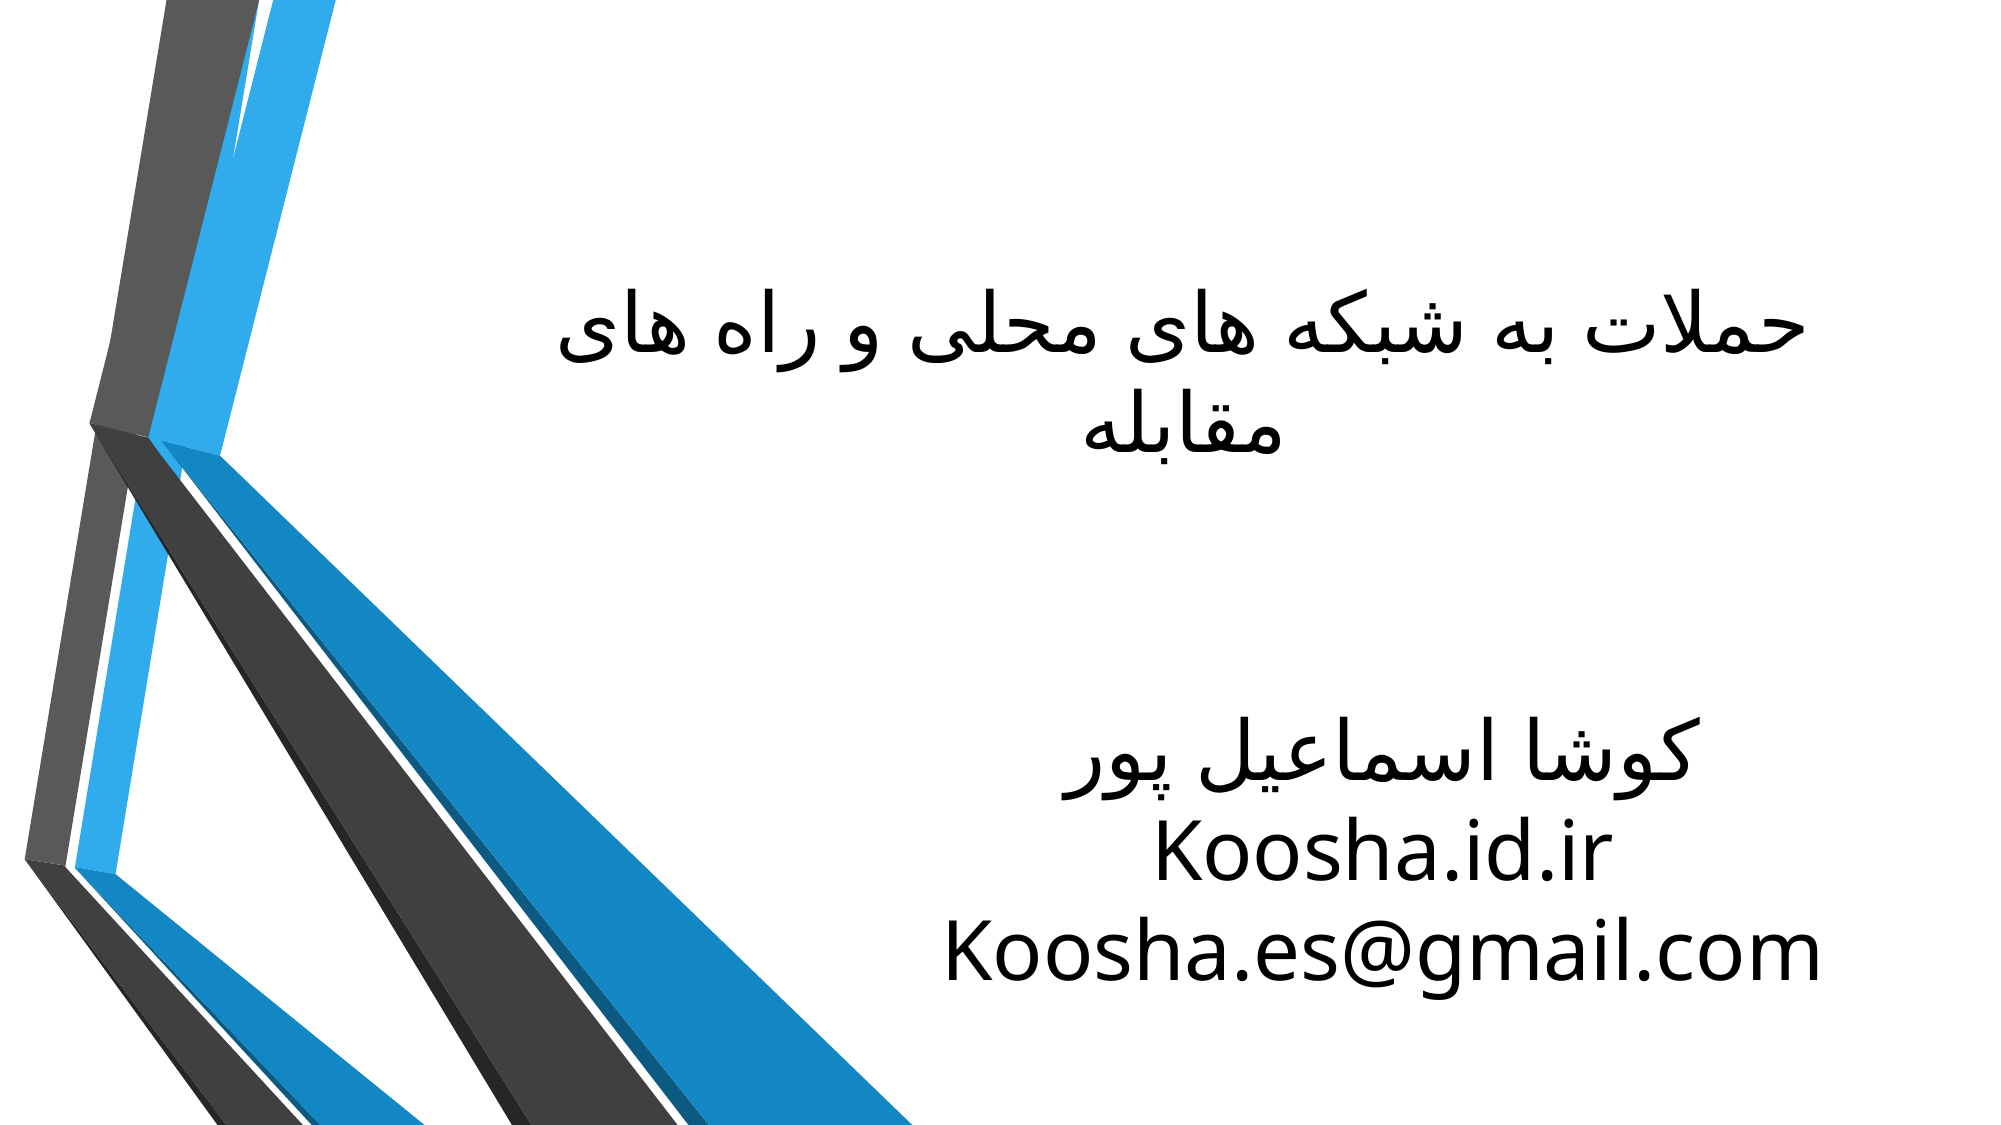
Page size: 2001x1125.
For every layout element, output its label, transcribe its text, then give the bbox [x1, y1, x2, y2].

subtitle کوشا اسماعیل پور Koosha.id.ir Koosha.es@gmail.com [810, 690, 1957, 918]
title حملات به شبکه های محلی و راه های مقابله [480, 261, 1887, 656]
